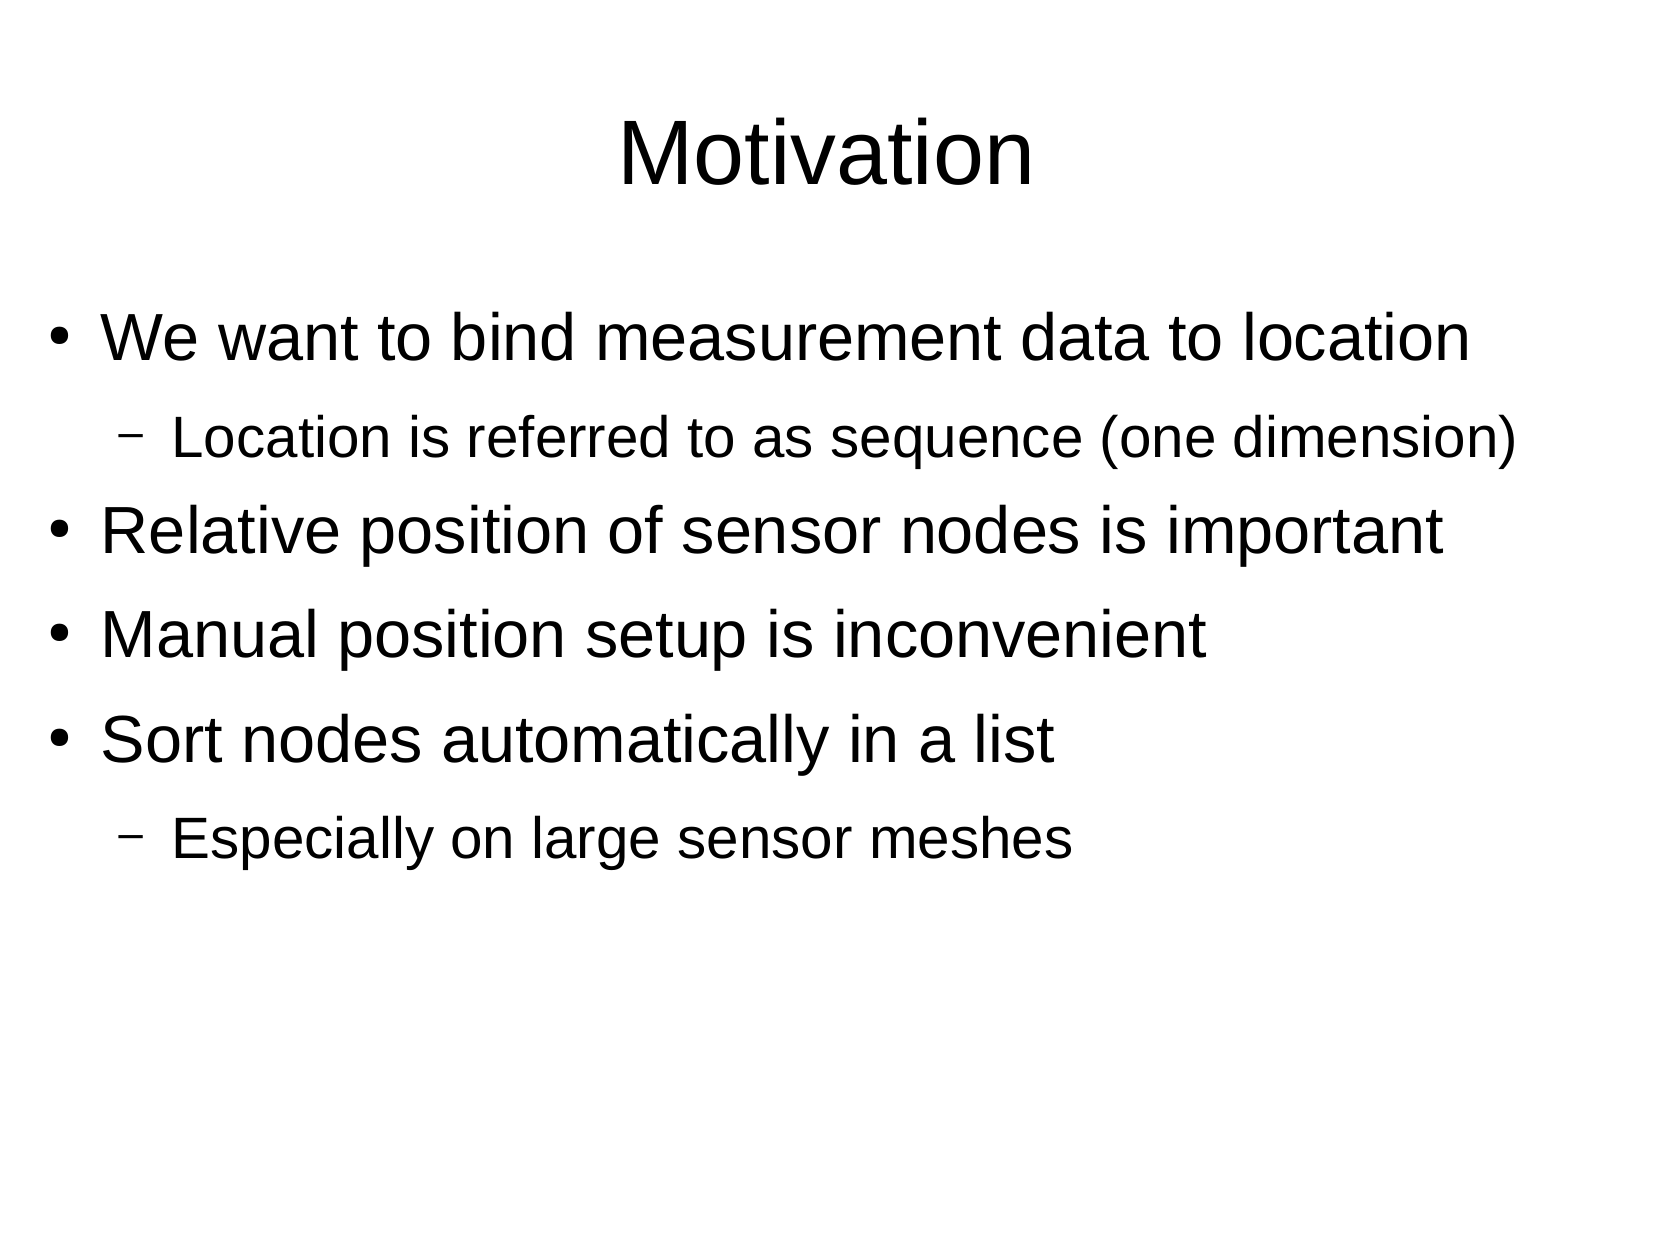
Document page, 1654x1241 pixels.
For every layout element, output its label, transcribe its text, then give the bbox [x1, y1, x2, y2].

title Motivation [82, 49, 1571, 257]
list We want to bind measurement data to location Location is referred to as sequence (one dimension) Relative position of sensor nodes is important Manual position setup is inconvenient Sort nodes automatically in a list Especially on large sensor meshes [30, 300, 1531, 1010]
